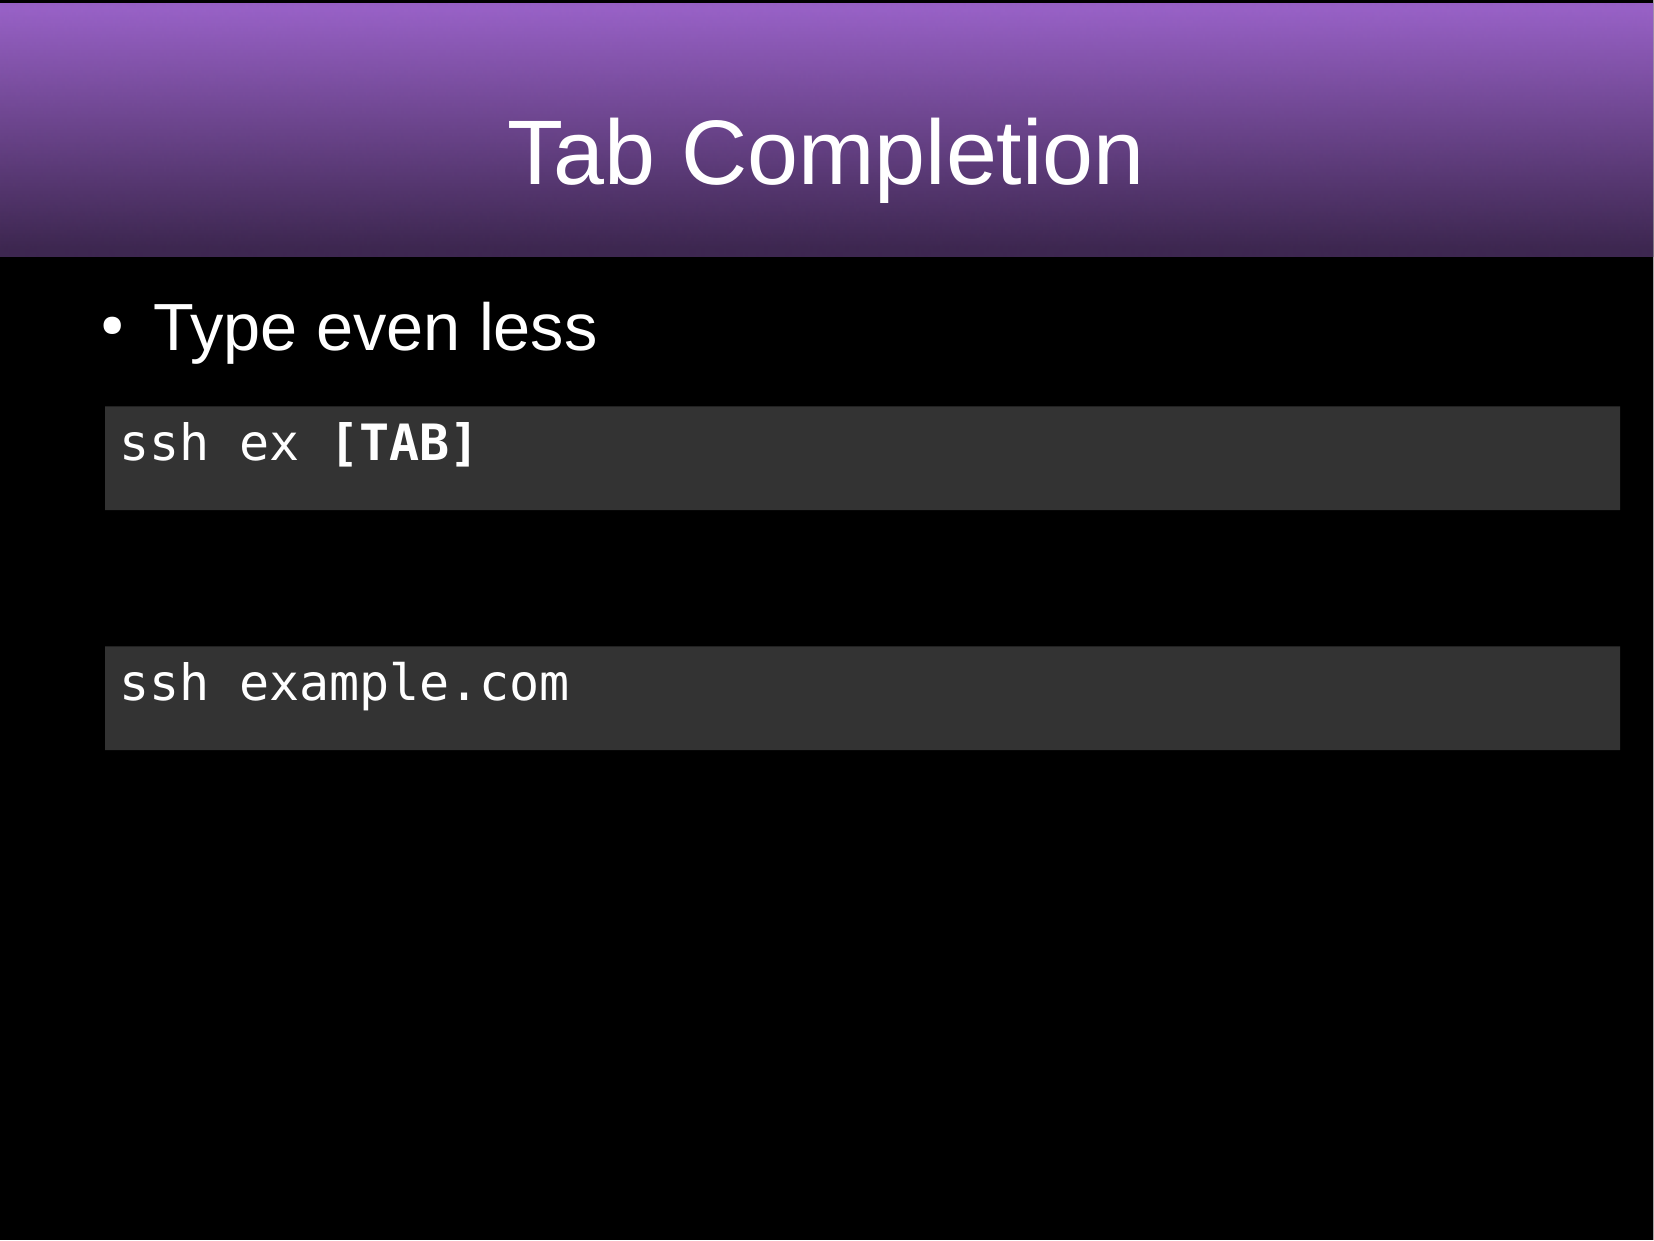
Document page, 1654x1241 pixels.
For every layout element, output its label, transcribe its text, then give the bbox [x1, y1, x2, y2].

list Type even less [82, 290, 1571, 1130]
text_box ssh example.com [105, 646, 1621, 751]
text_box ssh ex [TAB] [105, 406, 1621, 511]
picture [0, 3, 1654, 257]
title Tab Completion [82, 49, 1571, 257]
